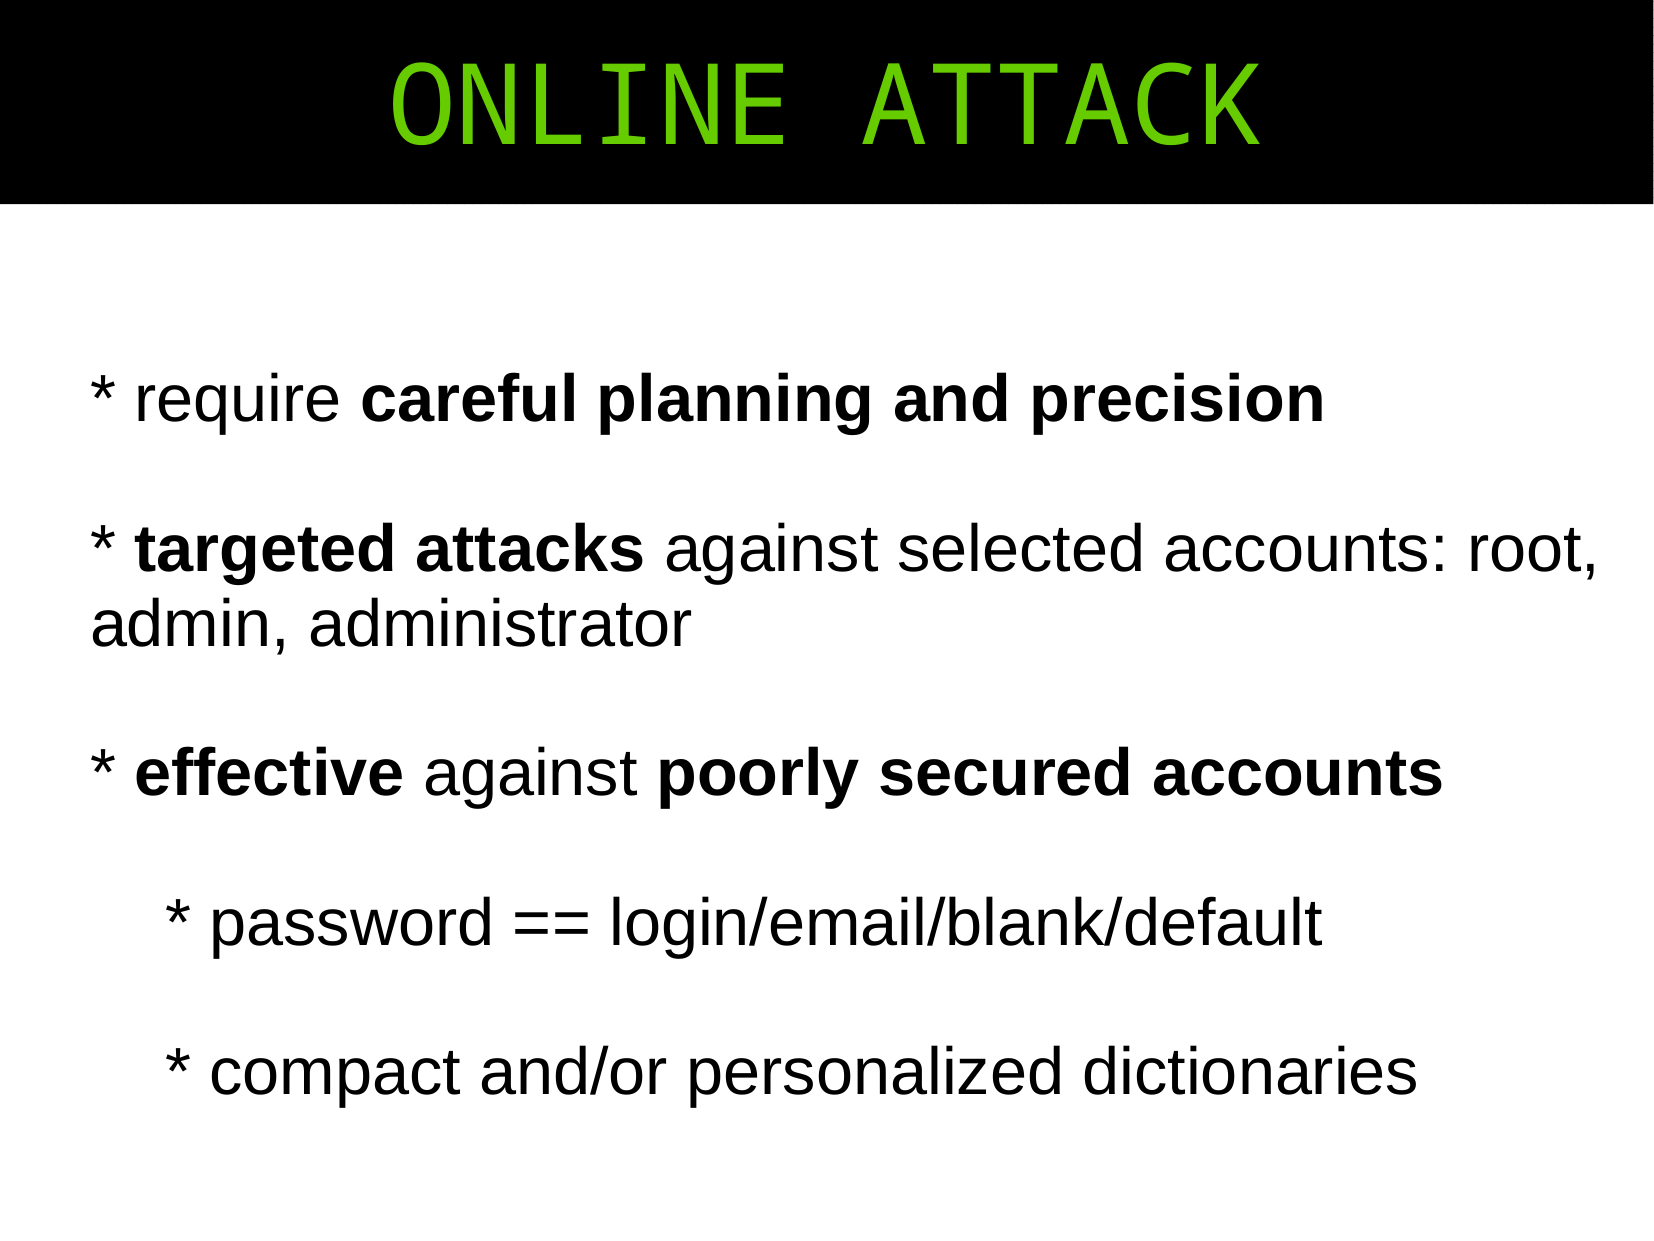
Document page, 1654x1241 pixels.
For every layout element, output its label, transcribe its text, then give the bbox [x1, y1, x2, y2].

title ONLINE ATTACK [0, 0, 1654, 205]
subtitle * require careful planning and precision * targeted attacks against selected accounts: root, admin, administrator * effective against poorly secured accounts * password == login/email/blank/default * compact and/or personalized dictionaries [90, 315, 1621, 1156]
